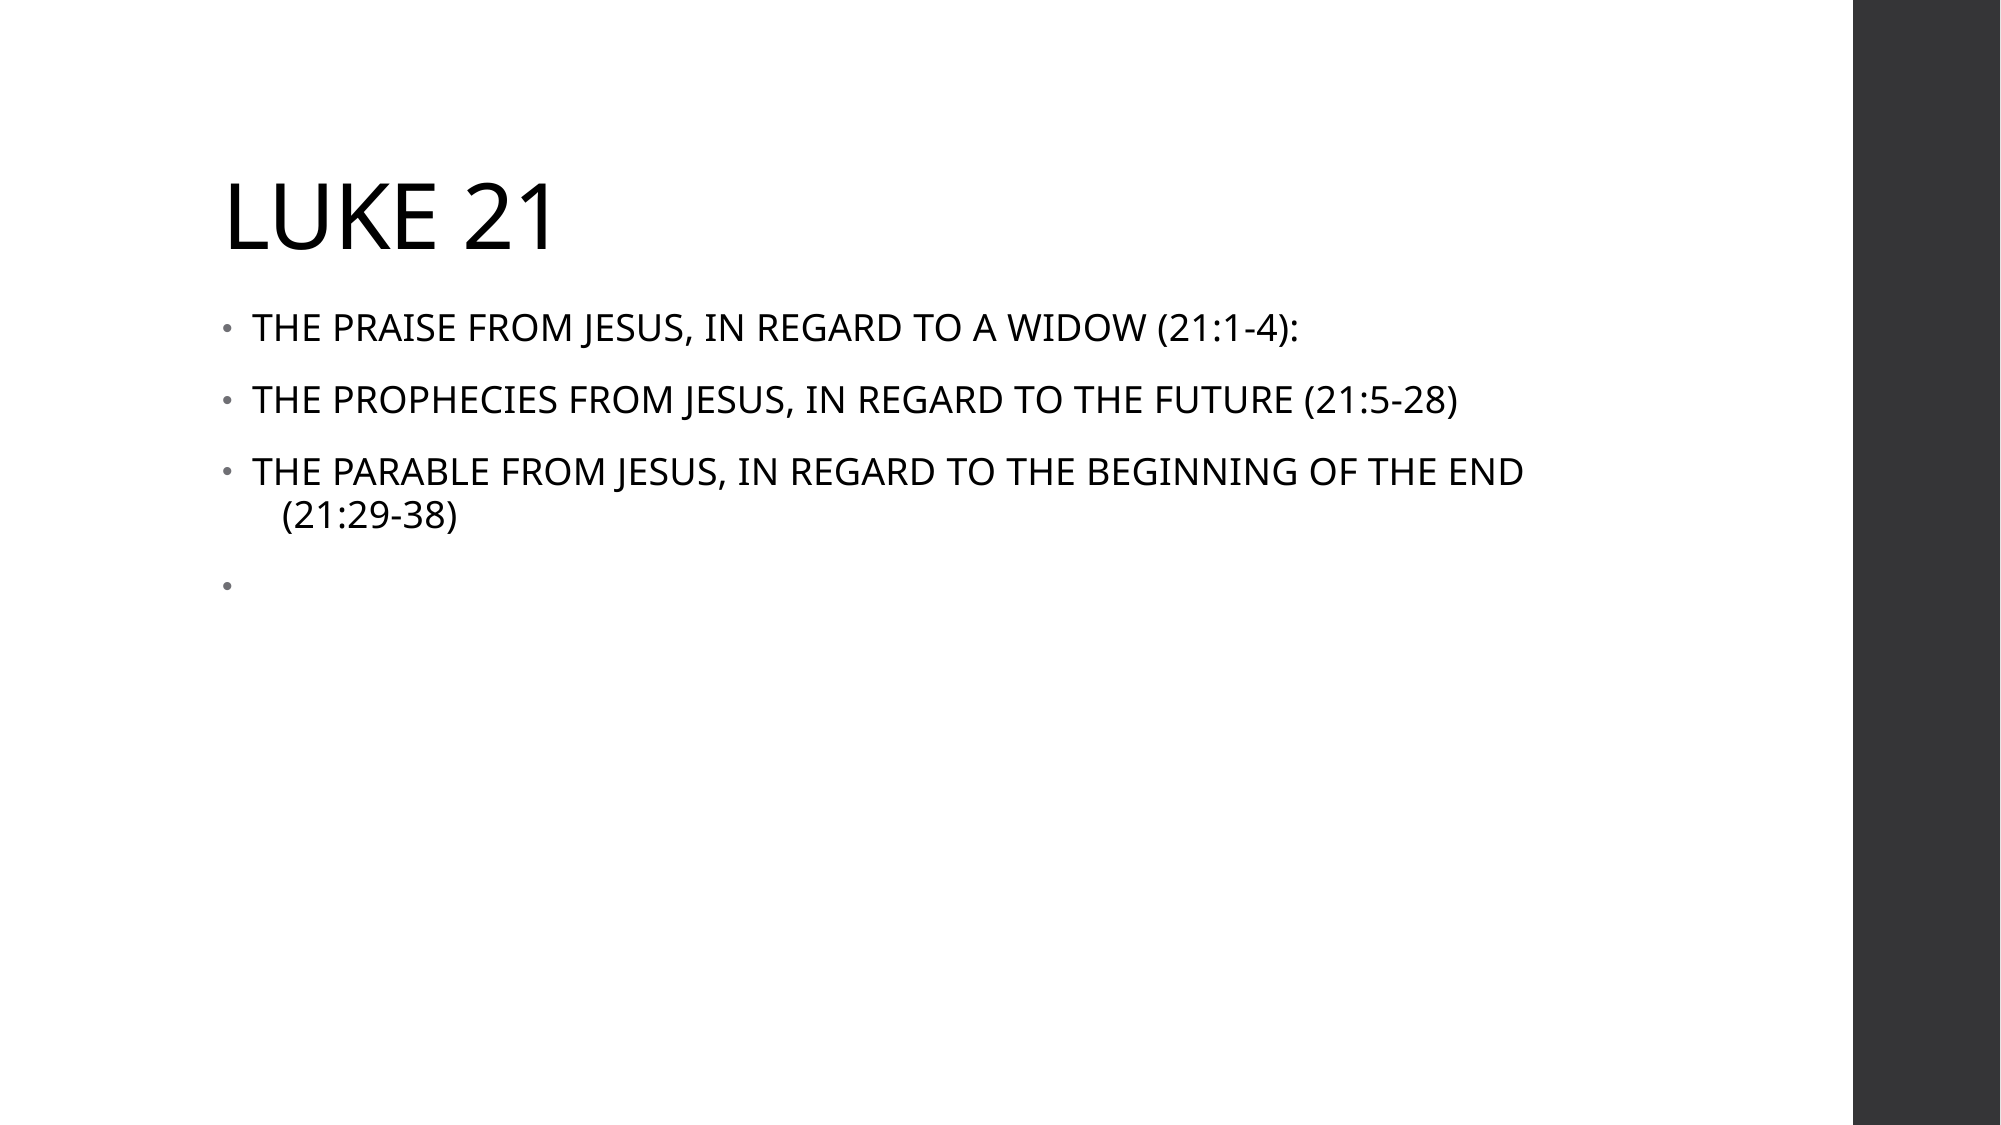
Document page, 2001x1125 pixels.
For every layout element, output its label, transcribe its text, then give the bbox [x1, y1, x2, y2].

title LUKE 21 [206, 60, 1797, 278]
list THE PRAISE FROM JESUS, IN REGARD TO A WIDOW (21:1-4): THE PROPHECIES FROM JESUS, IN REGARD TO THE FUTURE (21:5-28) THE PARABLE FROM JESUS, IN REGARD TO THE BEGINNING OF THE END (21:29-38) [206, 299, 1617, 1014]
